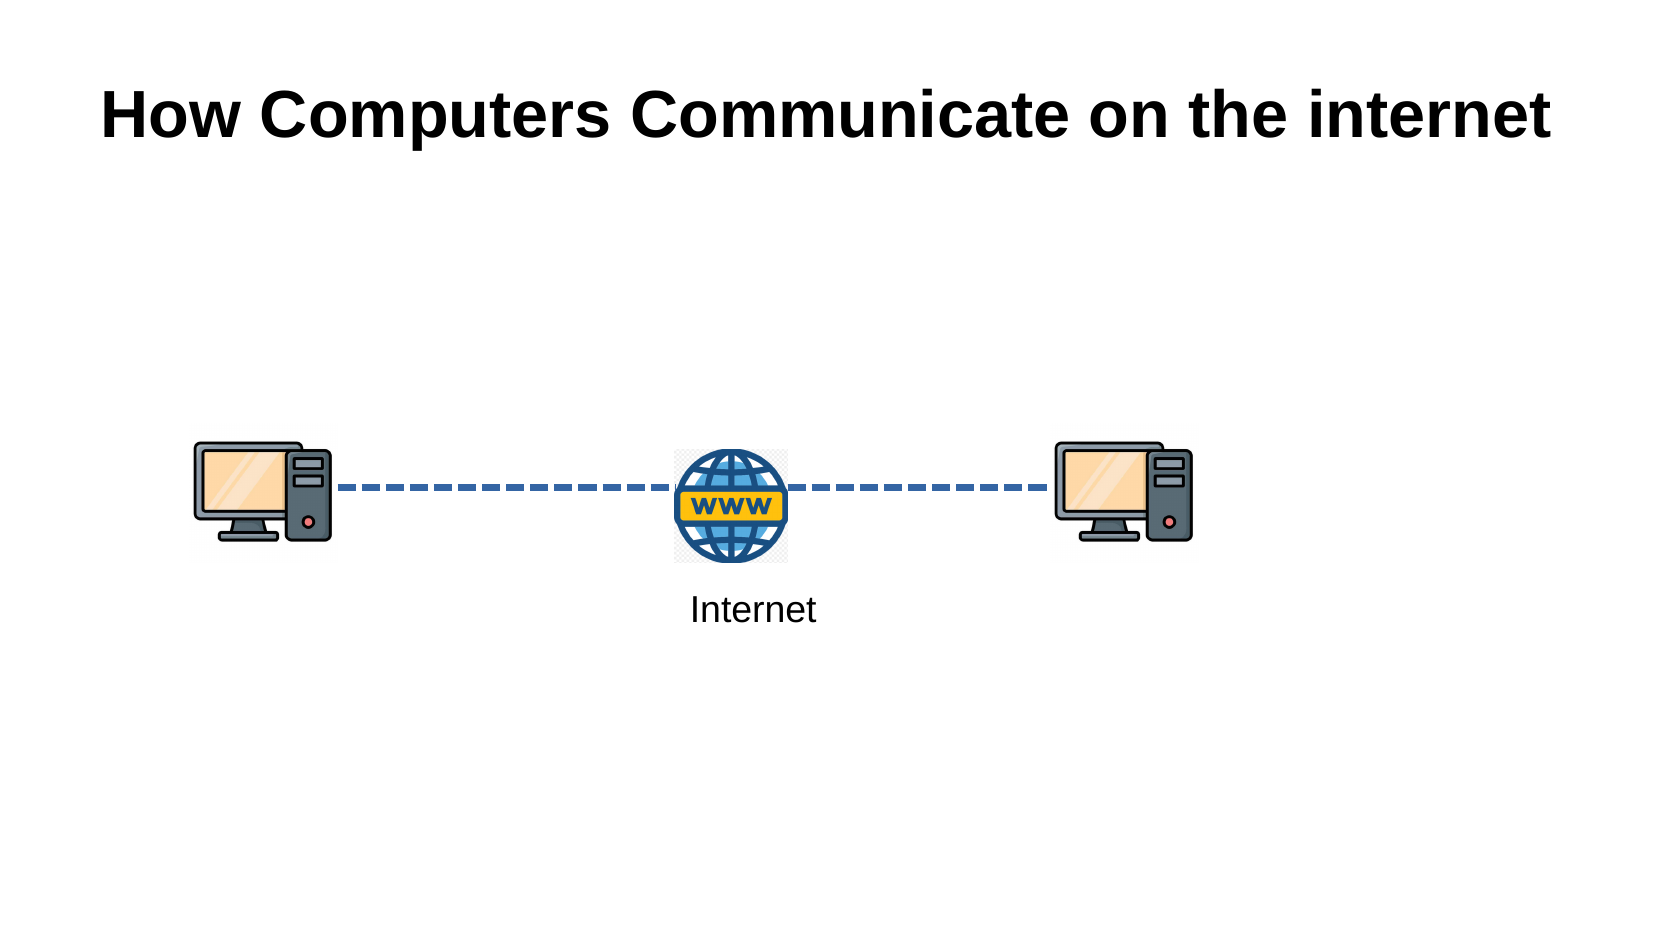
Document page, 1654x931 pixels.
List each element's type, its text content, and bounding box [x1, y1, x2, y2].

text_box Internet [675, 580, 832, 638]
picture [674, 449, 788, 563]
picture [189, 423, 338, 563]
picture [1050, 423, 1199, 563]
title How Computers Communicate on the internet [82, 36, 1571, 193]
